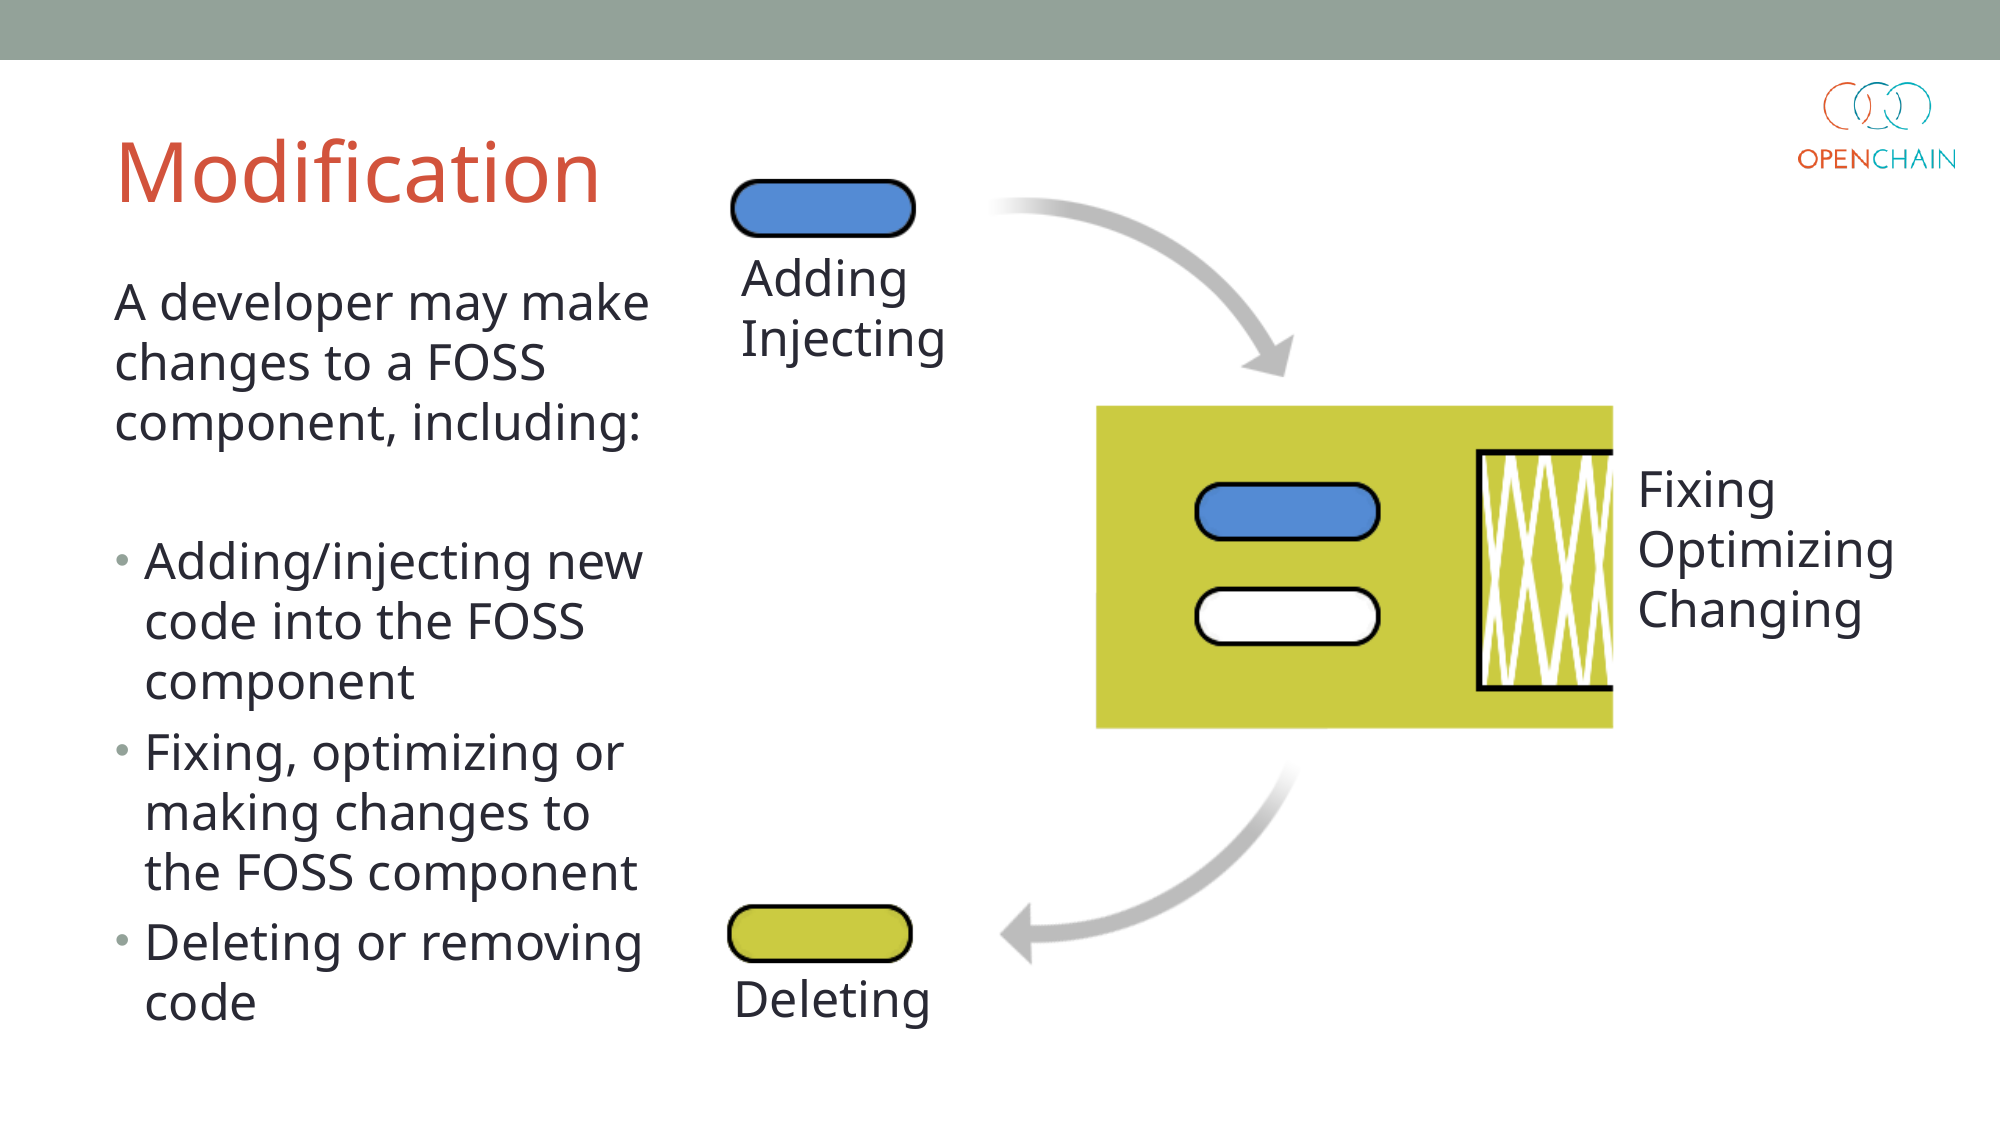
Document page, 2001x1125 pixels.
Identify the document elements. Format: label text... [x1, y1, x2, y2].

text_box Adding Injecting [726, 239, 1012, 422]
title Modification [99, 87, 574, 250]
title Modification [1825, 87, 1900, 250]
list A developer may make changes to a FOSS component, including: Adding/injecting new code into the FOSS component Fixing, optimizing or making changes to the FOSS component Deleting or removing code [99, 262, 692, 1063]
text_box Fixing Optimizing Changing [1622, 450, 1927, 708]
picture [574, 79, 1955, 1034]
text_box Deleting [718, 960, 1037, 1036]
